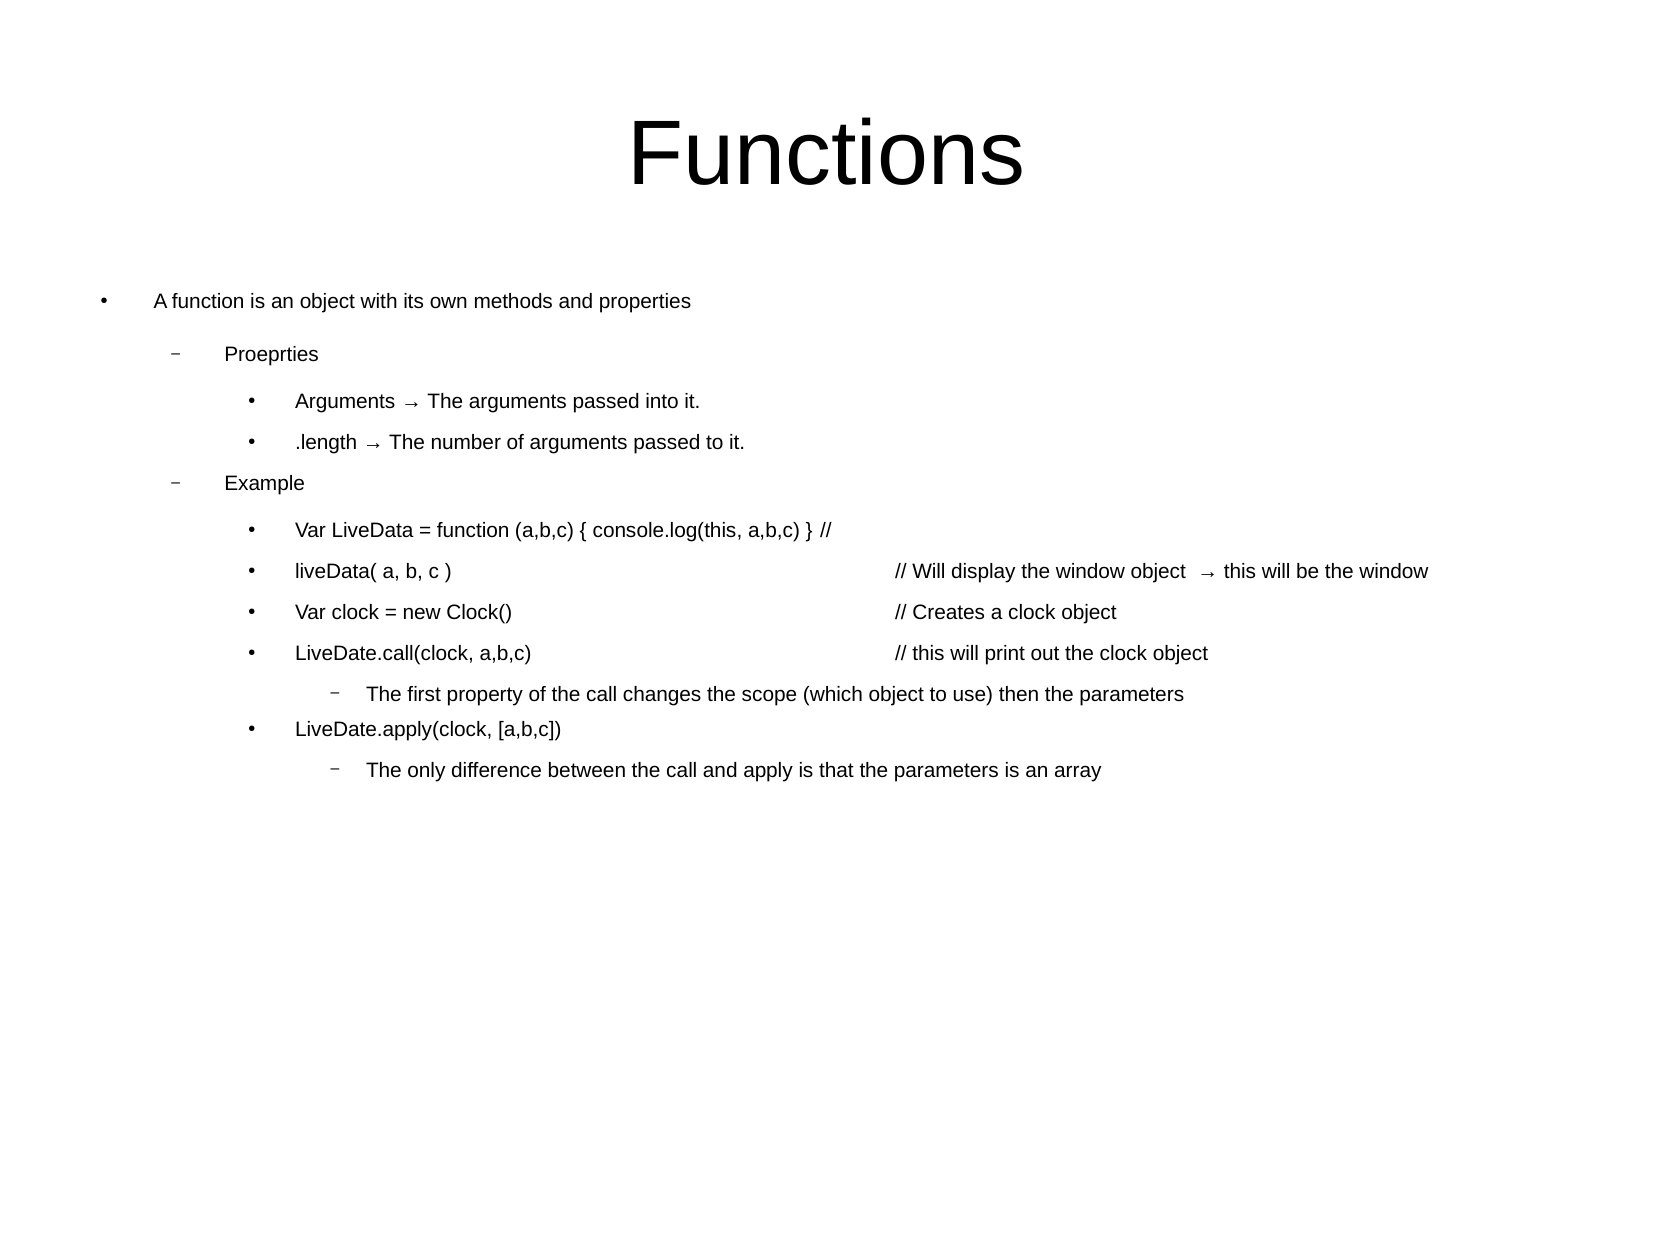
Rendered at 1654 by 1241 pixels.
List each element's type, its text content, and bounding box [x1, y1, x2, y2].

title Functions [82, 49, 1571, 257]
list A function is an object with its own methods and properties Proeprties Arguments → The arguments passed into it. .length → The number of arguments passed to it. Example Var LiveData = function (a,b,c) { console.log(this, a,b,c) } // liveData( a, b, c ) // Will display the window object → this will be the window Var clock = new Clock() // Creates a clock object LiveDate.call(clock, a,b,c) // this will print out the clock object The first property of the call changes the scope (which object to use) then the parameters LiveDate.apply(clock, [a,b,c]) The only difference between the call and apply is that the parameters is an array [82, 290, 1571, 1010]
